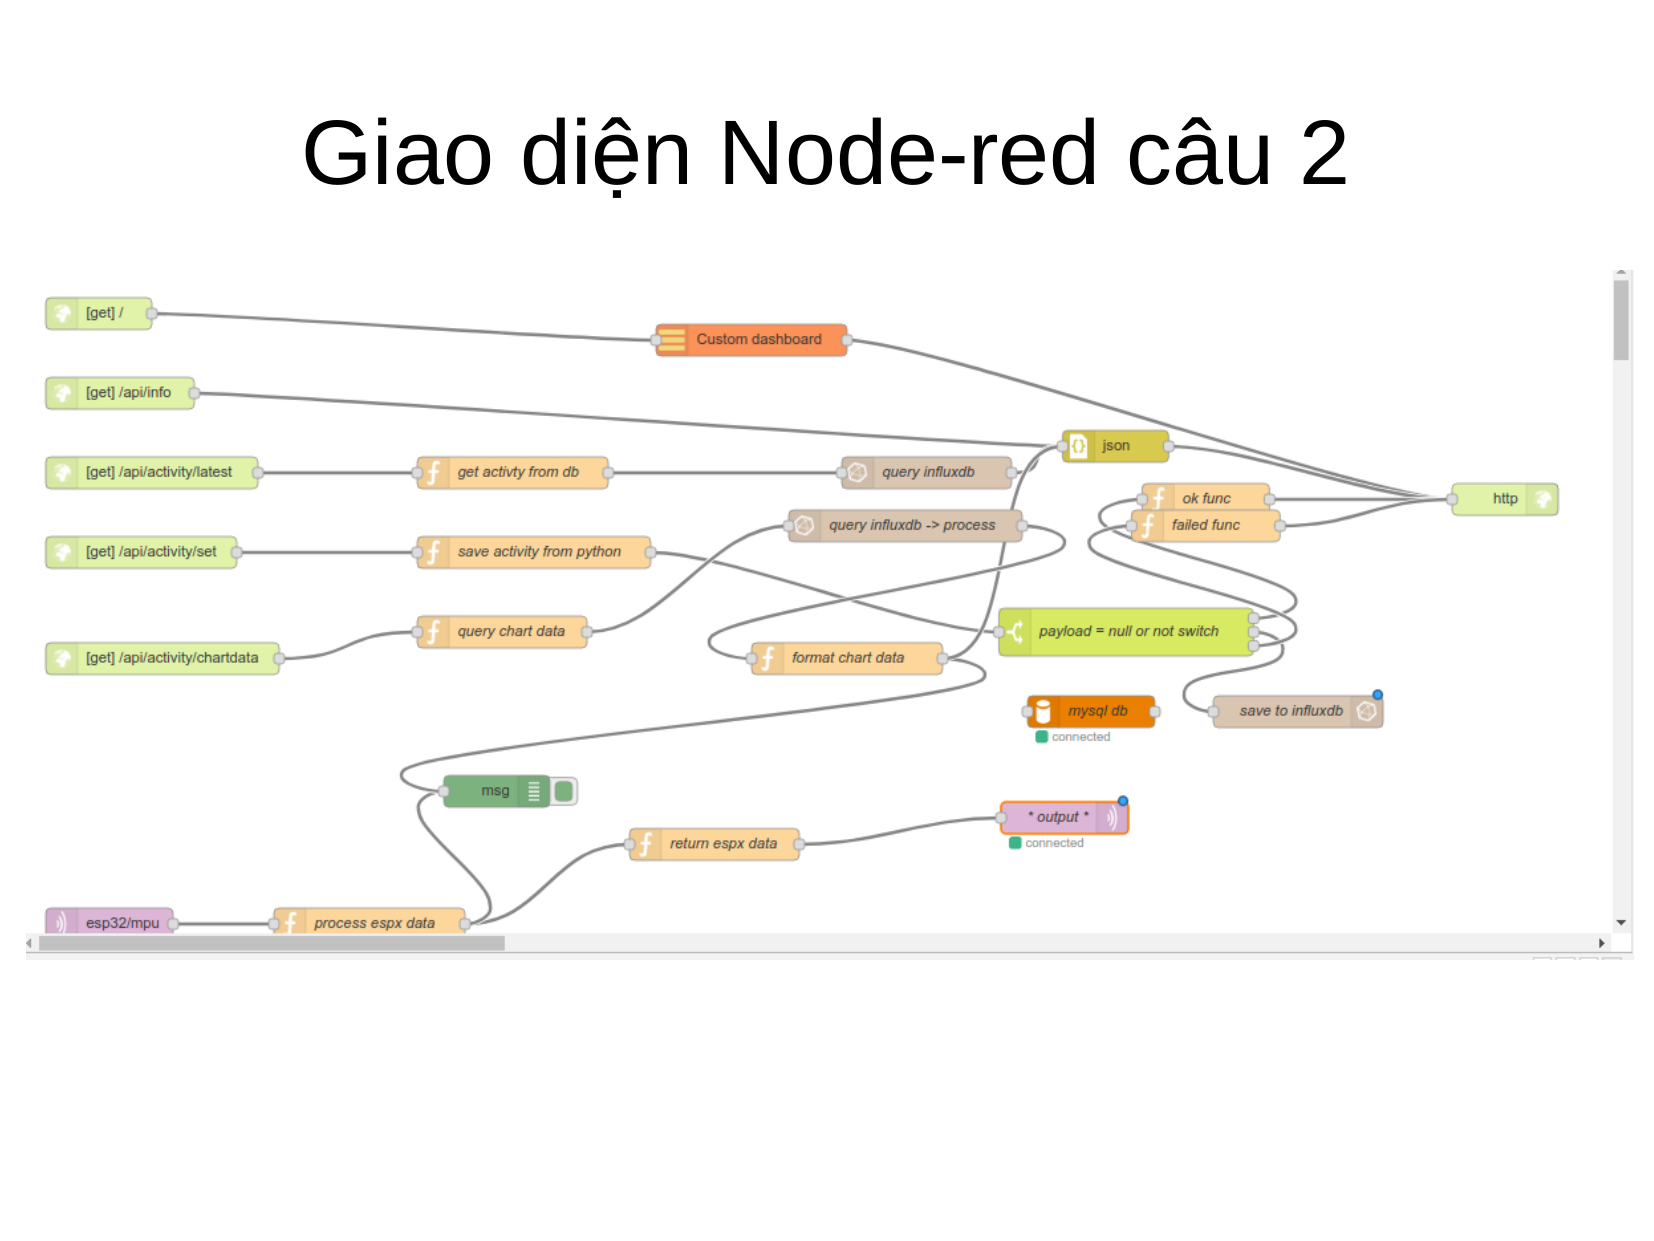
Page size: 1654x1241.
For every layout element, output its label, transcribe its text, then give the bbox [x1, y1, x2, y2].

picture [26, 270, 1634, 961]
title Giao diện Node-red câu 2 [82, 49, 1571, 257]
